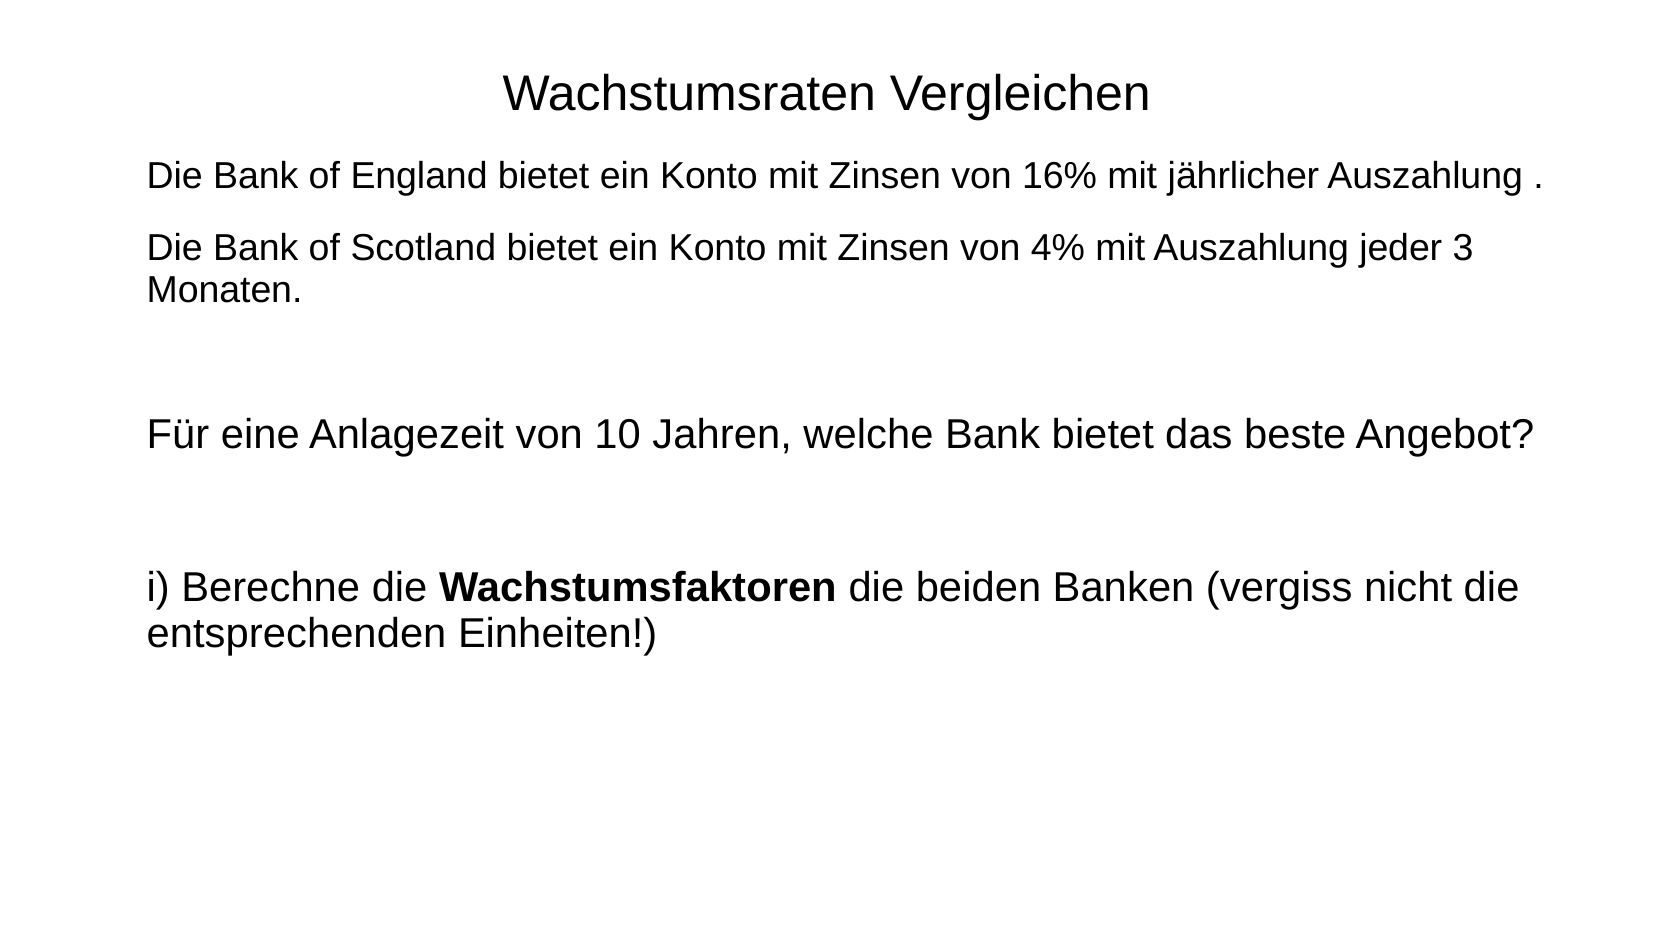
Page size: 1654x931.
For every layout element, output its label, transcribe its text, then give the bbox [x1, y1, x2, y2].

title Wachstumsraten Vergleichen [82, 15, 1571, 171]
list Die Bank of England bietet ein Konto mit Zinsen von 16% mit jährlicher Auszahlung . Die Bank of Scotland bietet ein Konto mit Zinsen von 4% mit Auszahlung jeder 3 Monaten. Für eine Anlagezeit von 10 Jahren, welche Bank bietet das beste Angebot? i) Berechne die Wachstumsfaktoren die beiden Banken (vergiss nicht die entsprechenden Einheiten!) [75, 154, 1565, 875]
